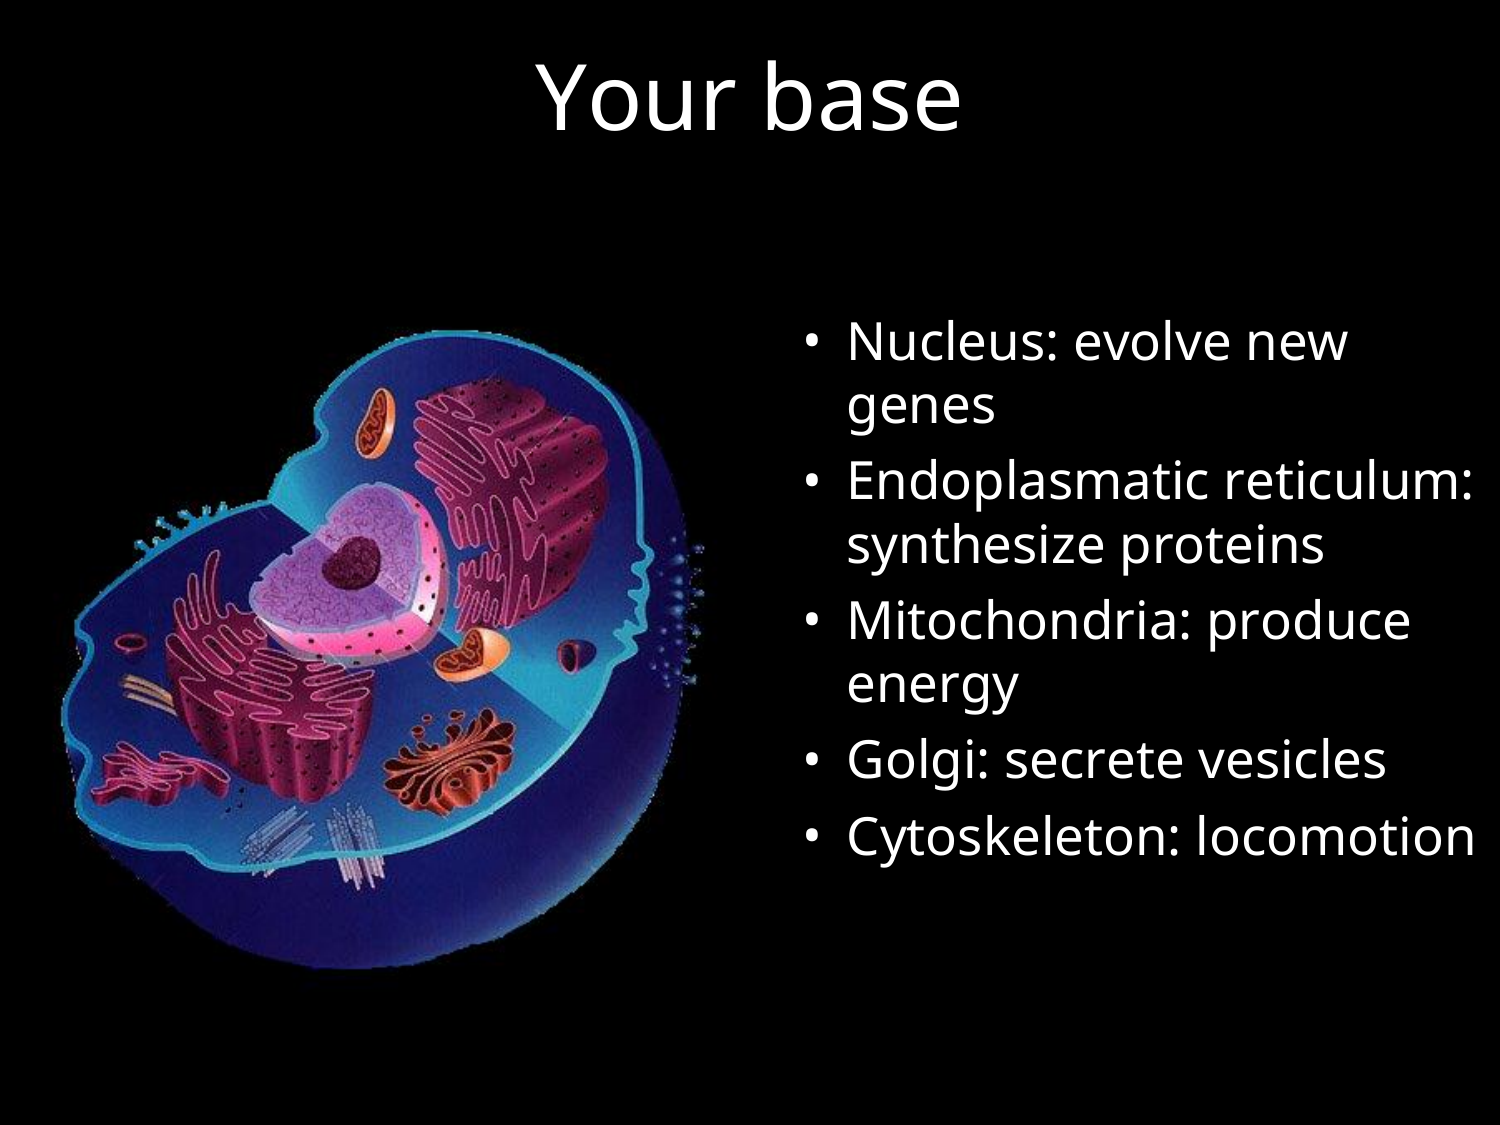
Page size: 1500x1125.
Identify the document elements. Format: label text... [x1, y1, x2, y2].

list Nucleus: evolve new genes Endoplasmatic reticulum: synthesize proteins Mitochondria: produce energy Golgi: secrete vesicles Cytoskeleton: locomotion [787, 299, 1500, 988]
title Your base [112, 0, 1388, 188]
picture [0, 274, 751, 1021]
